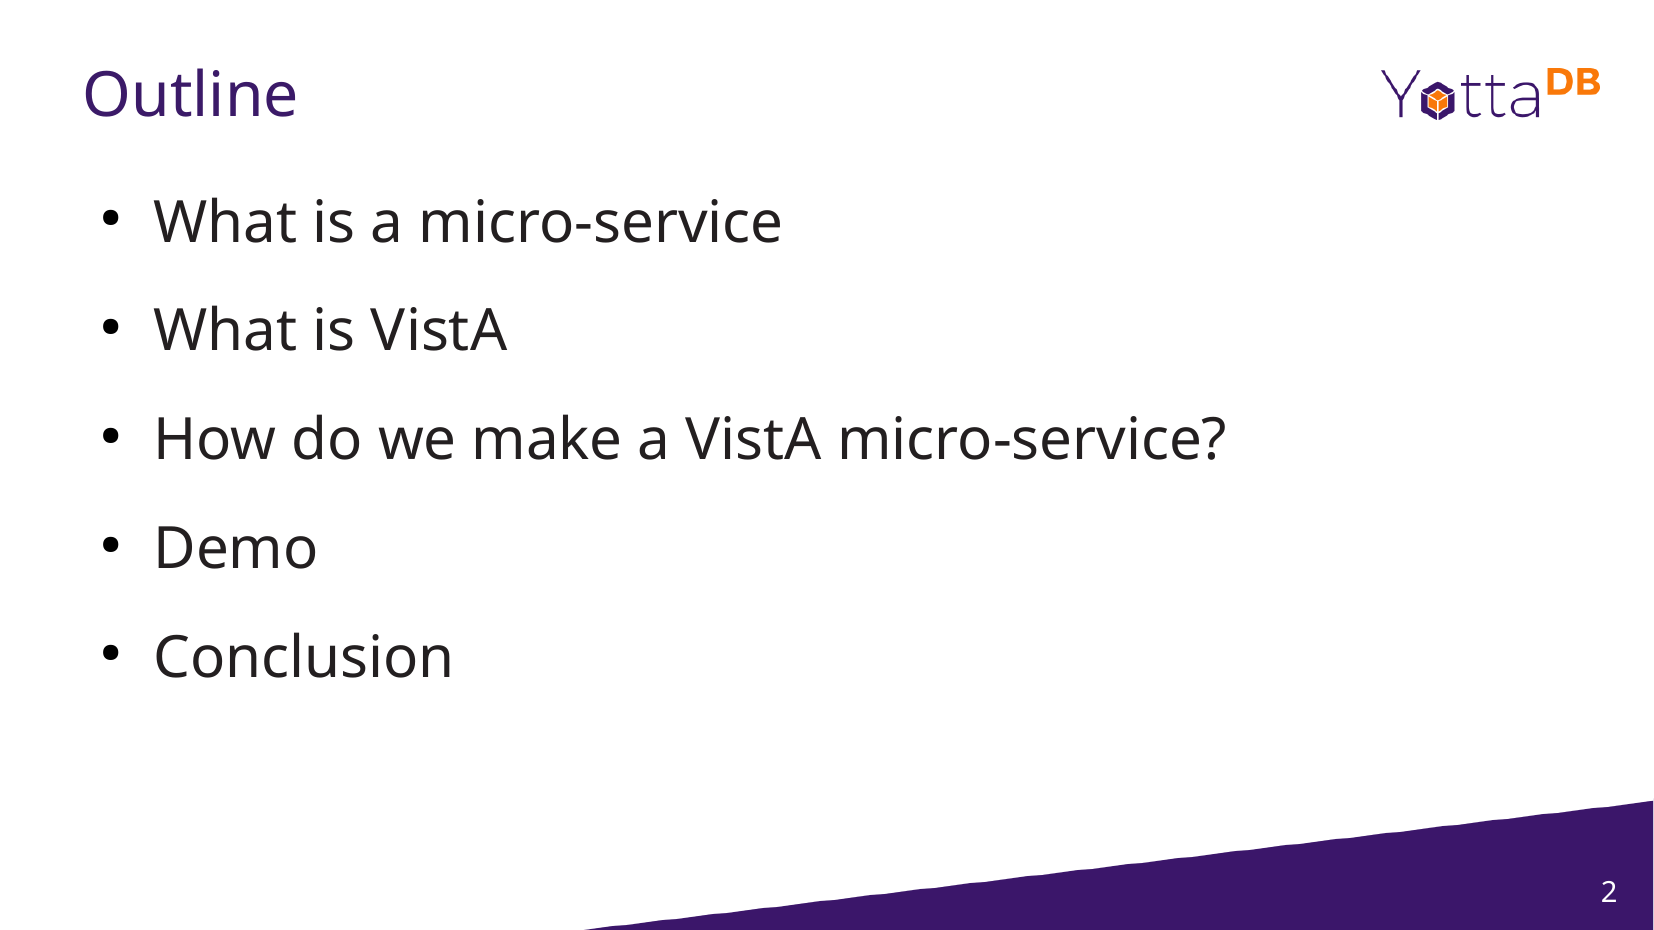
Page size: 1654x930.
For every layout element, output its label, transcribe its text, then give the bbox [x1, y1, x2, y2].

title Outline [82, 18, 976, 166]
list What is a micro-service What is VistA How do we make a VistA micro-service? Demo Conclusion [82, 179, 1571, 795]
picture [0, 0, 1654, 930]
